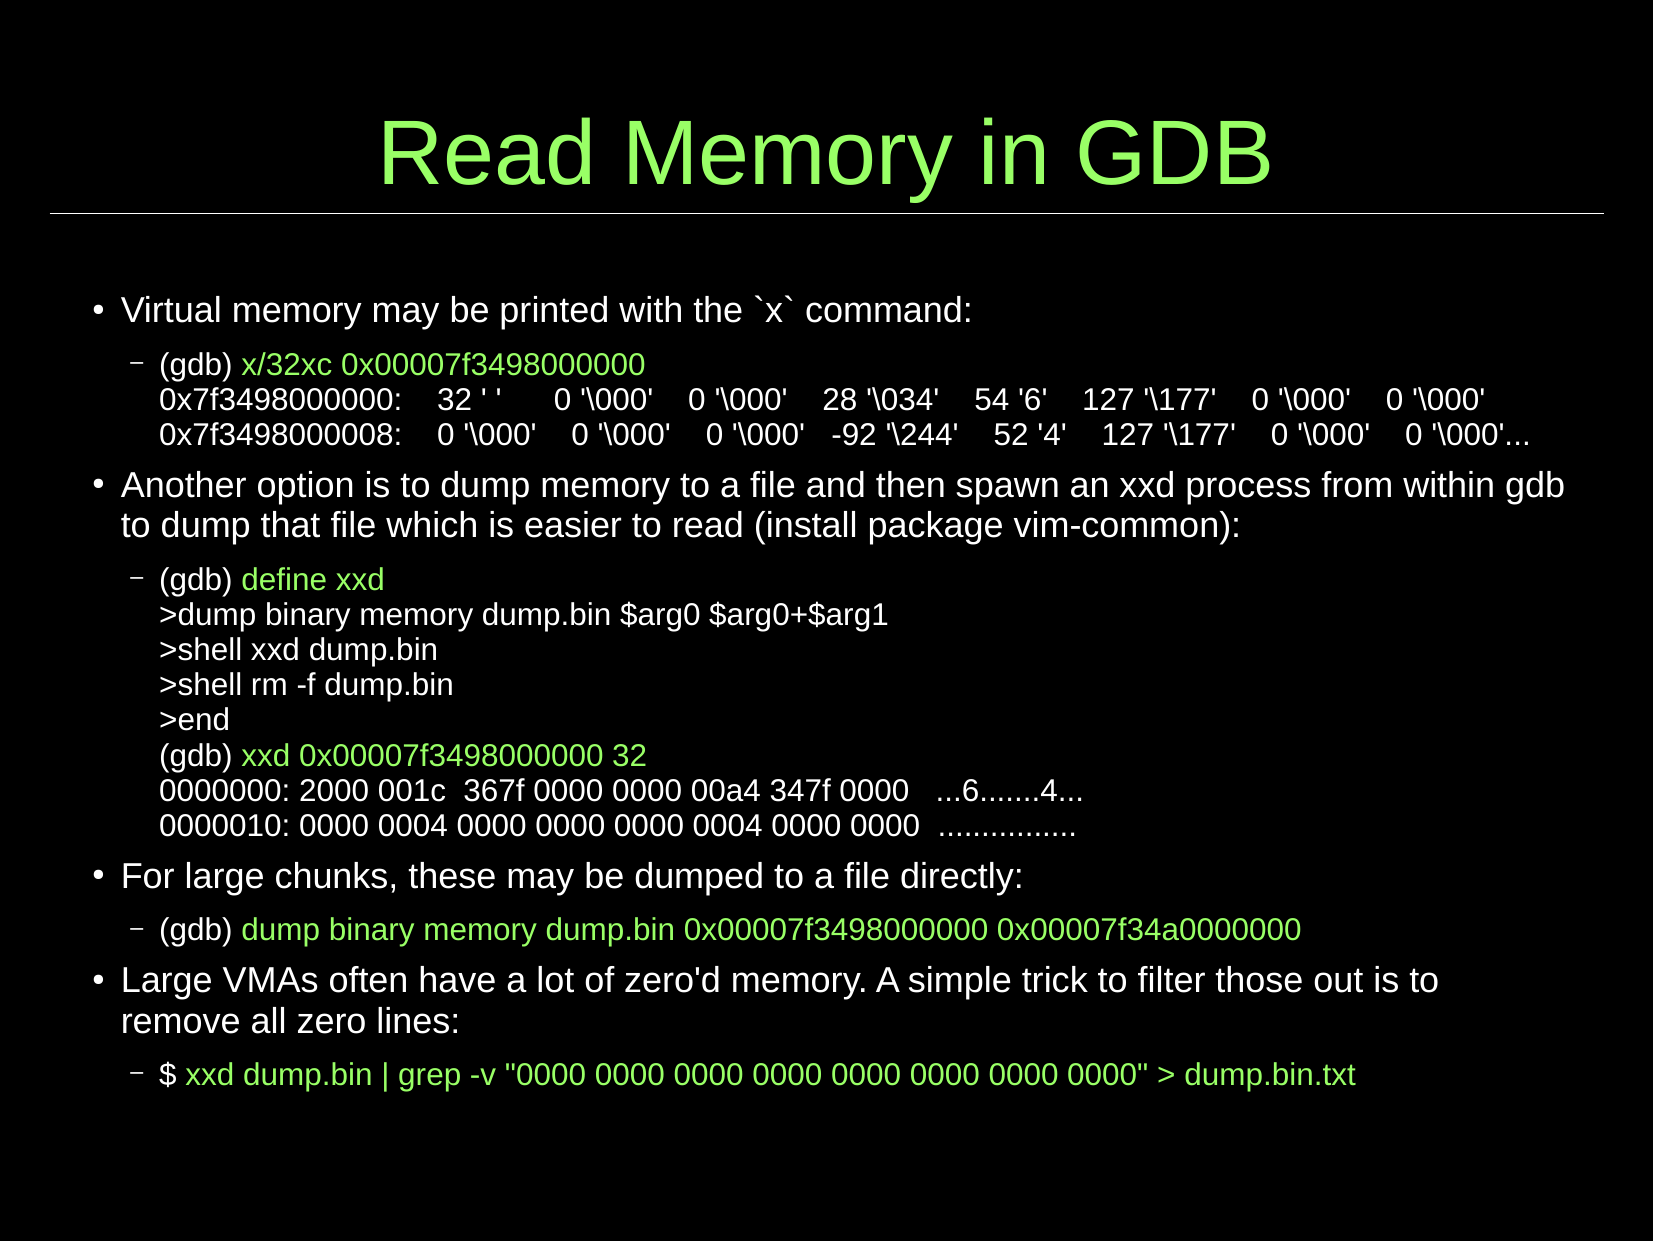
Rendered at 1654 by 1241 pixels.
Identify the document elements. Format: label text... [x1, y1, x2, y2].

title Read Memory in GDB [82, 49, 1571, 257]
list Virtual memory may be printed with the `x` command: (gdb) x/32xc 0x00007f3498000000 0x7f3498000000: 32 ' ' 0 '\000' 0 '\000' 28 '\034' 54 '6' 127 '\177' 0 '\000' 0 '\000' 0x7f3498000008: 0 '\000' 0 '\000' 0 '\000' -92 '\244' 52 '4' 127 '\177' 0 '\000' 0 '\000'... Another option is to dump memory to a file and then spawn an xxd process from within gdb to dump that file which is easier to read (install package vim-common): (gdb) define xxd >dump binary memory dump.bin $arg0 $arg0+$arg1 >shell xxd dump.bin >shell rm -f dump.bin >end (gdb) xxd 0x00007f3498000000 32 0000000: 2000 001c 367f 0000 0000 00a4 347f 0000 ...6.......4... 0000010: 0000 0004 0000 0000 0000 0004 0000 0000 ................ For large chunks, these may be dumped to a file directly: (gdb) dump binary memory dump.bin 0x00007f3498000000 0x00007f34a0000000 Large VMAs often have a lot of zero'd memory. A simple trick to filter those out is to remove all zero lines: $ xxd dump.bin | grep -v "0000 0000 0000 0000 0000 0000 0000 0000" > dump.bin.txt [82, 290, 1571, 1111]
